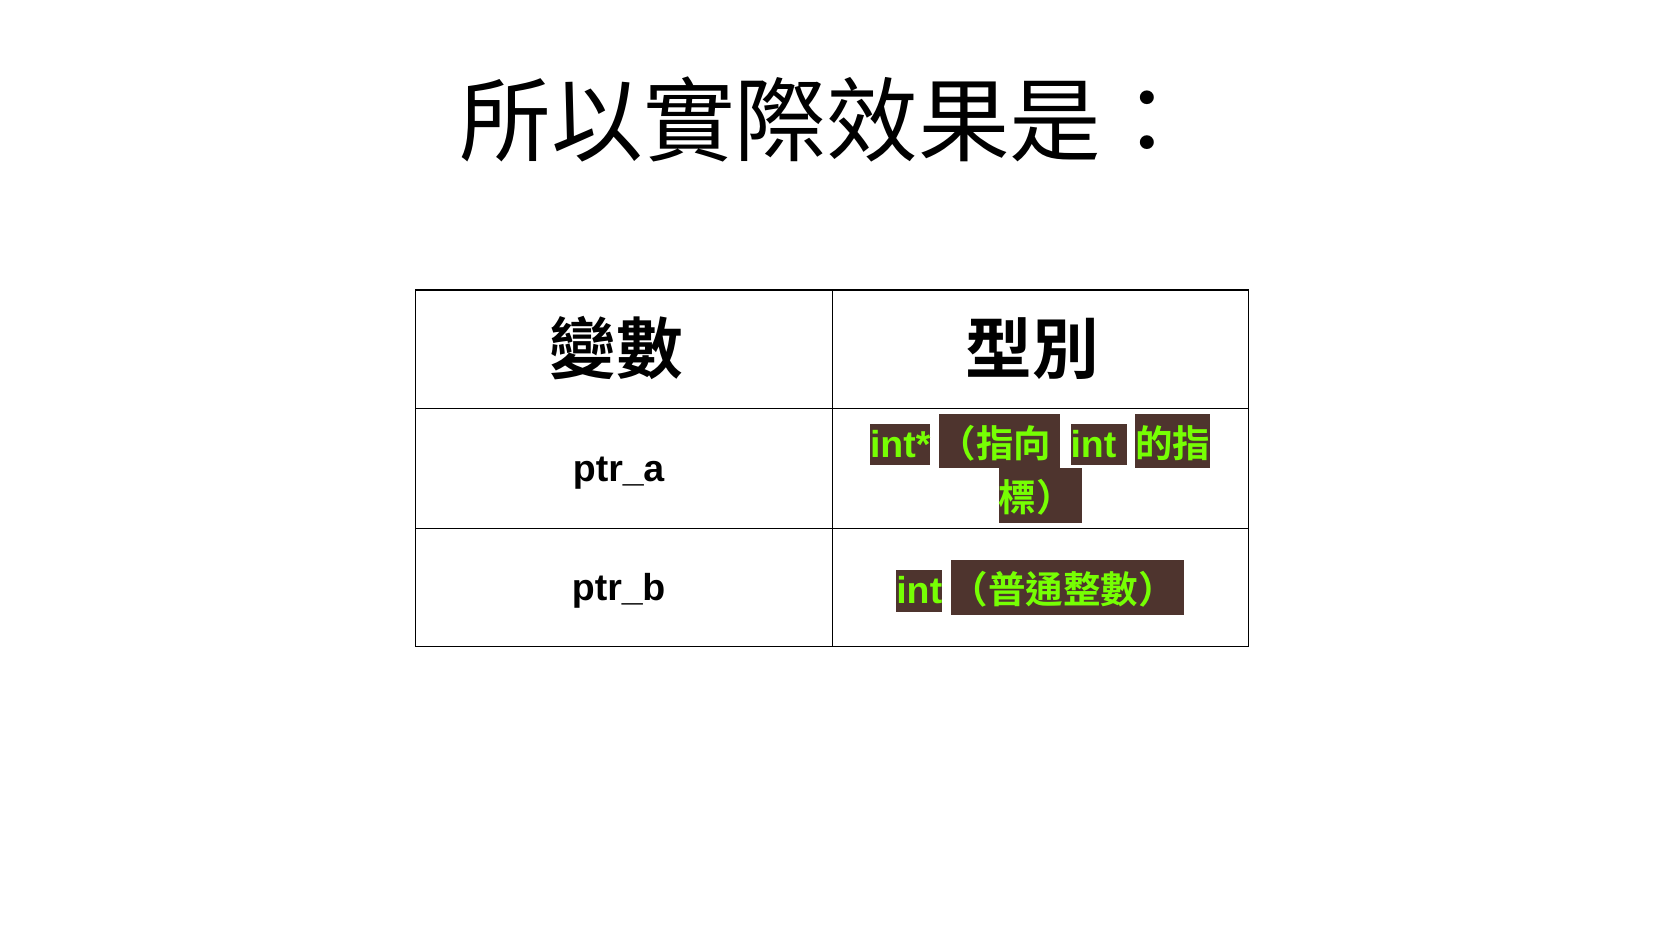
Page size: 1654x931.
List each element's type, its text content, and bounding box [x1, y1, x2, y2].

table_cell int（普通整數） [833, 529, 1248, 646]
table_cell ptr_a [416, 409, 832, 528]
table_cell ptr_b [416, 529, 832, 646]
table_cell int*（指向 int 的指標） [833, 409, 1248, 528]
title 所以實際效果是： [82, 37, 1571, 193]
table_header 型別 [833, 291, 1248, 408]
table_header 變數 [416, 291, 832, 408]
